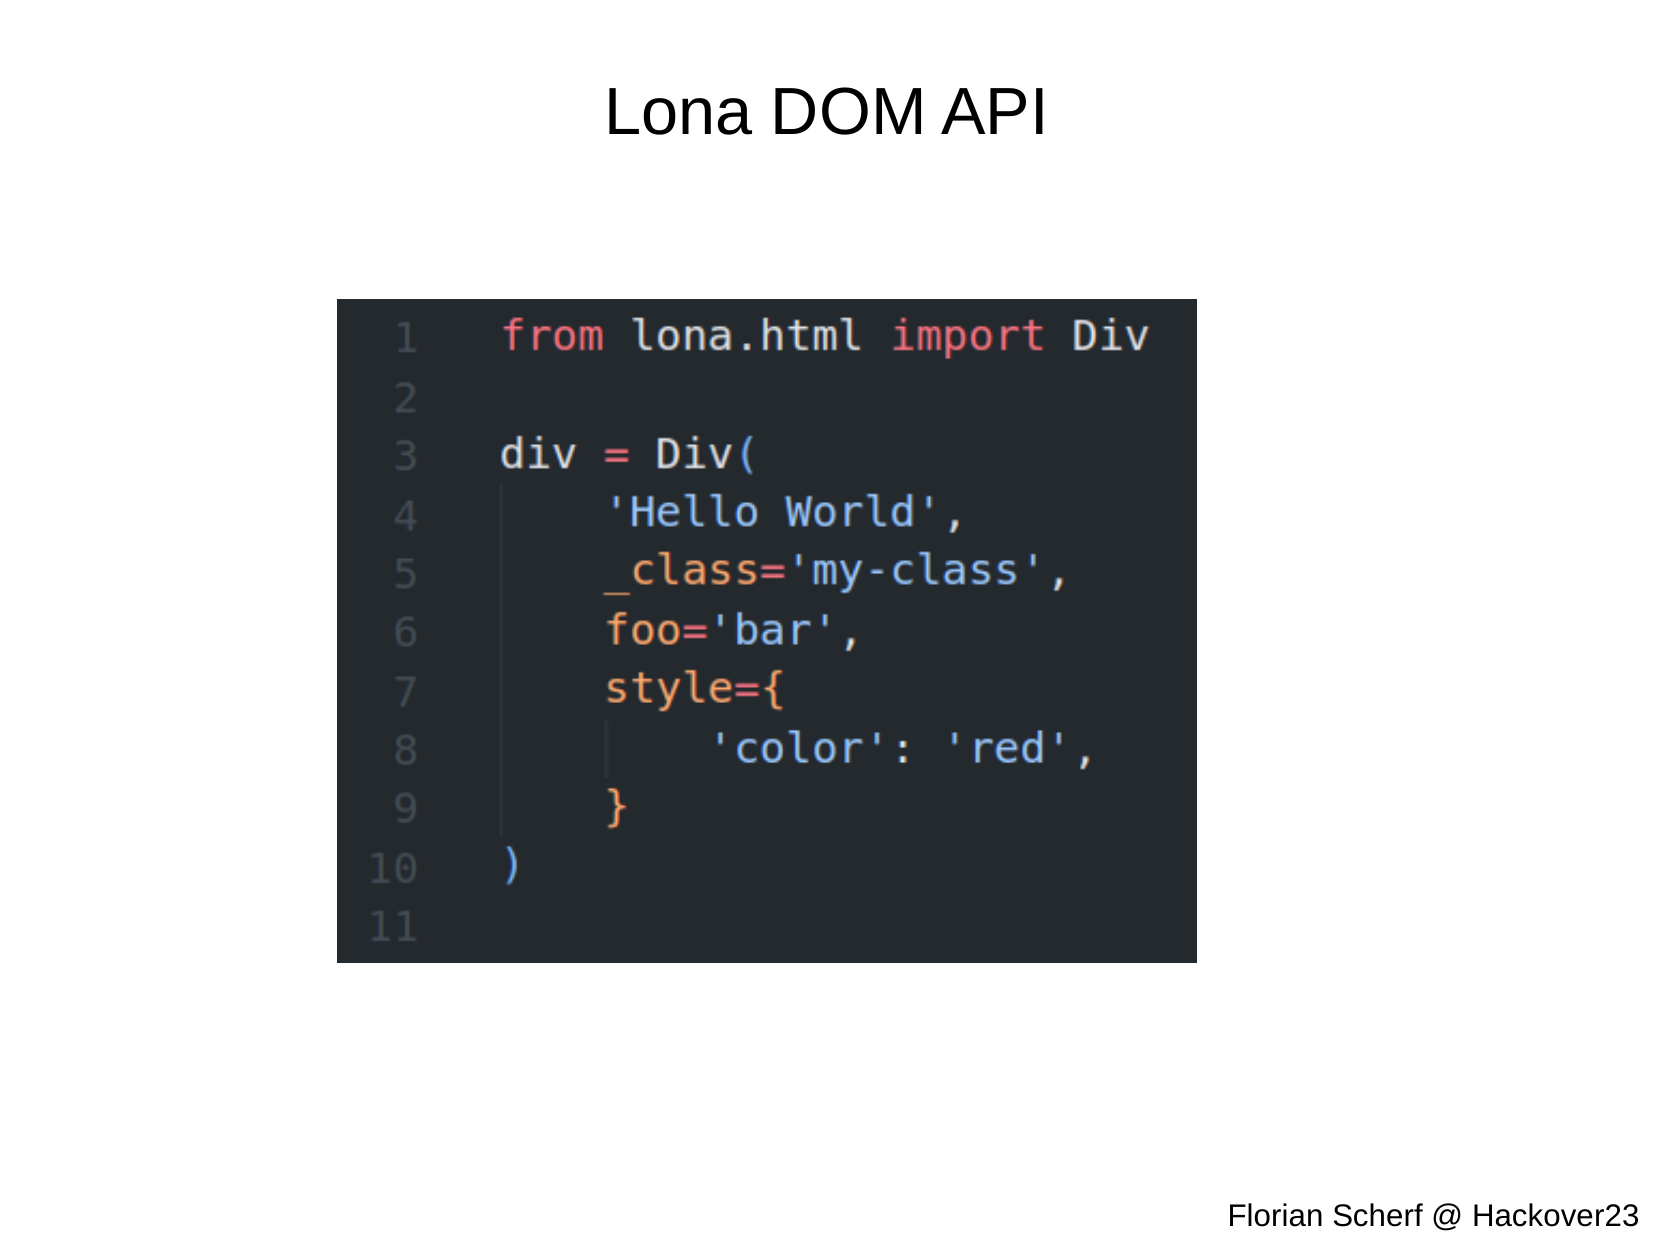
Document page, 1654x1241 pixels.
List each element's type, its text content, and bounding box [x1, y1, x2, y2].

title Lona DOM API [82, 8, 1571, 216]
list Florian Scherf @ Hackover23 [1156, 1198, 1654, 1241]
picture [337, 299, 1197, 963]
